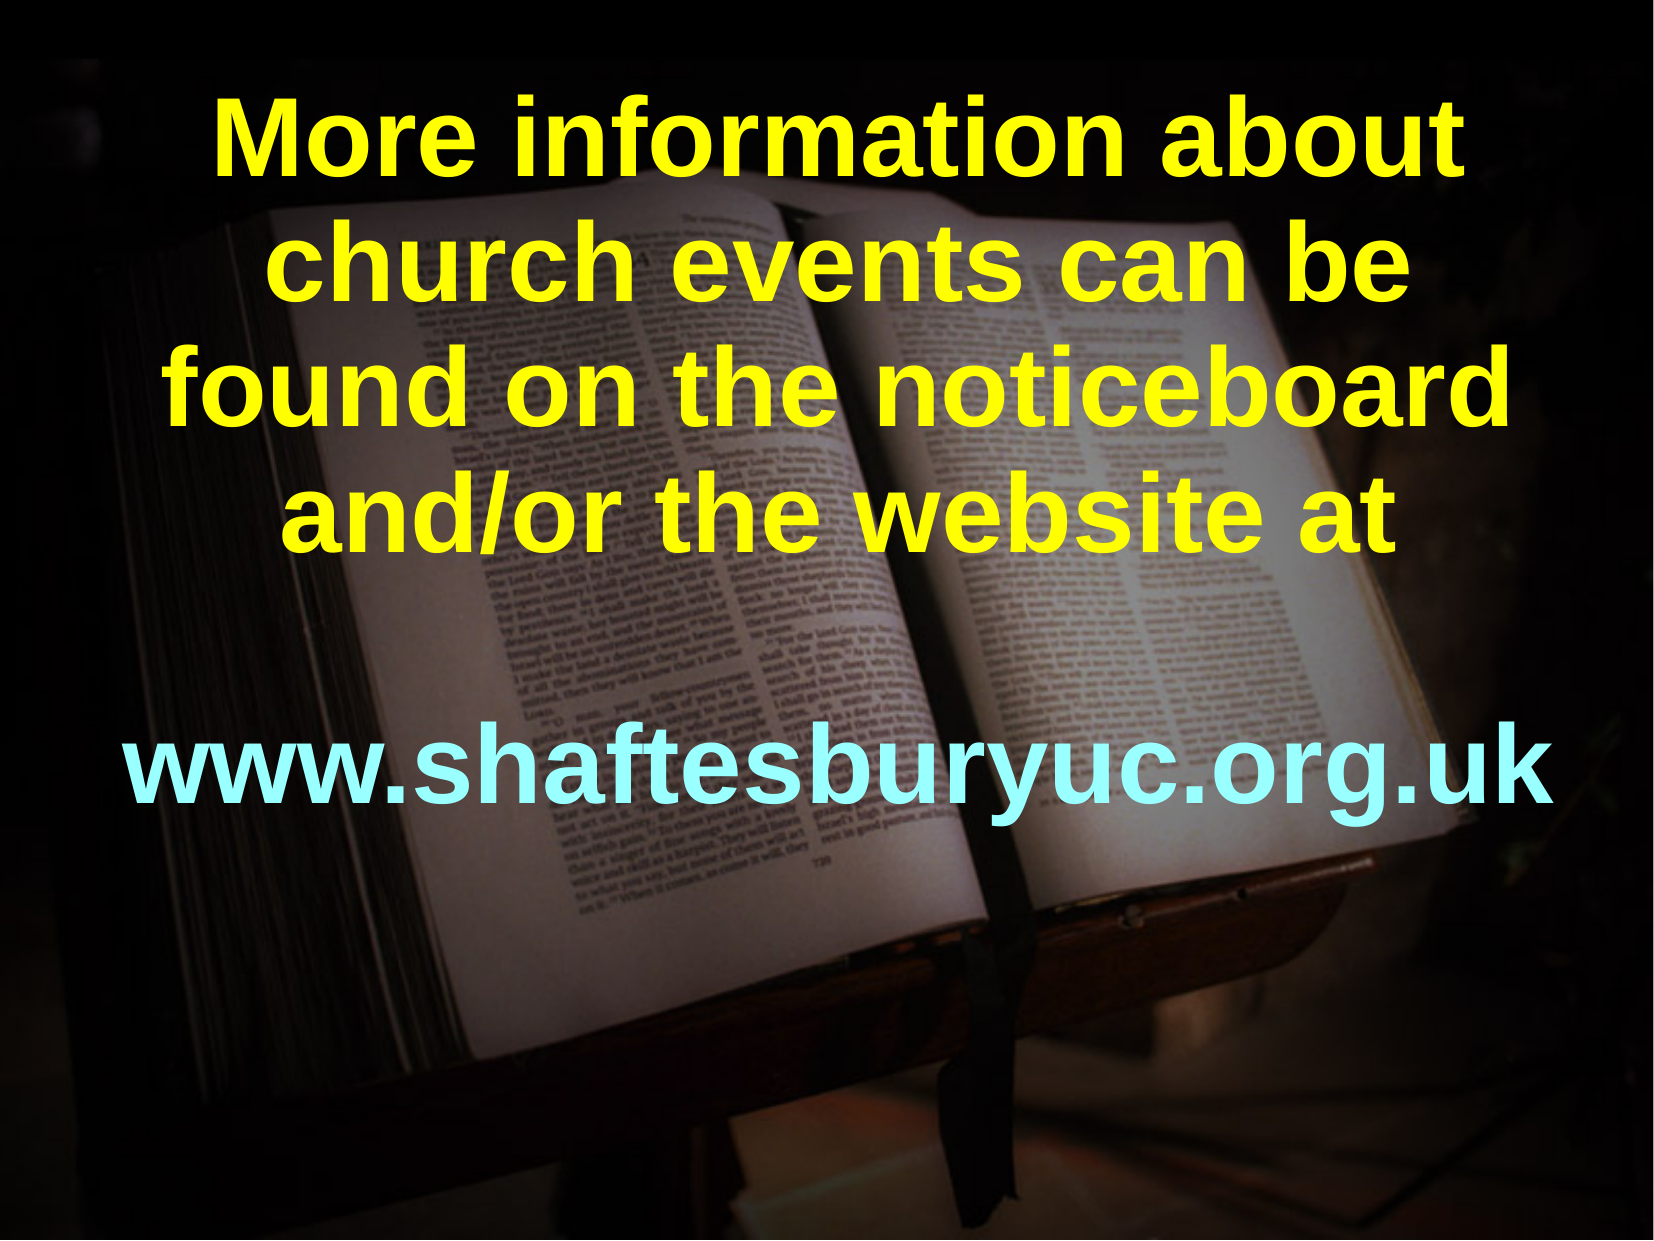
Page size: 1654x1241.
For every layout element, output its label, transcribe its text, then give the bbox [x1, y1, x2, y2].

text_box More information about church events can be found on the noticeboard and/or the website at www.shaftesburyuc.org.uk [78, 66, 1600, 1221]
picture [0, 0, 1654, 1240]
